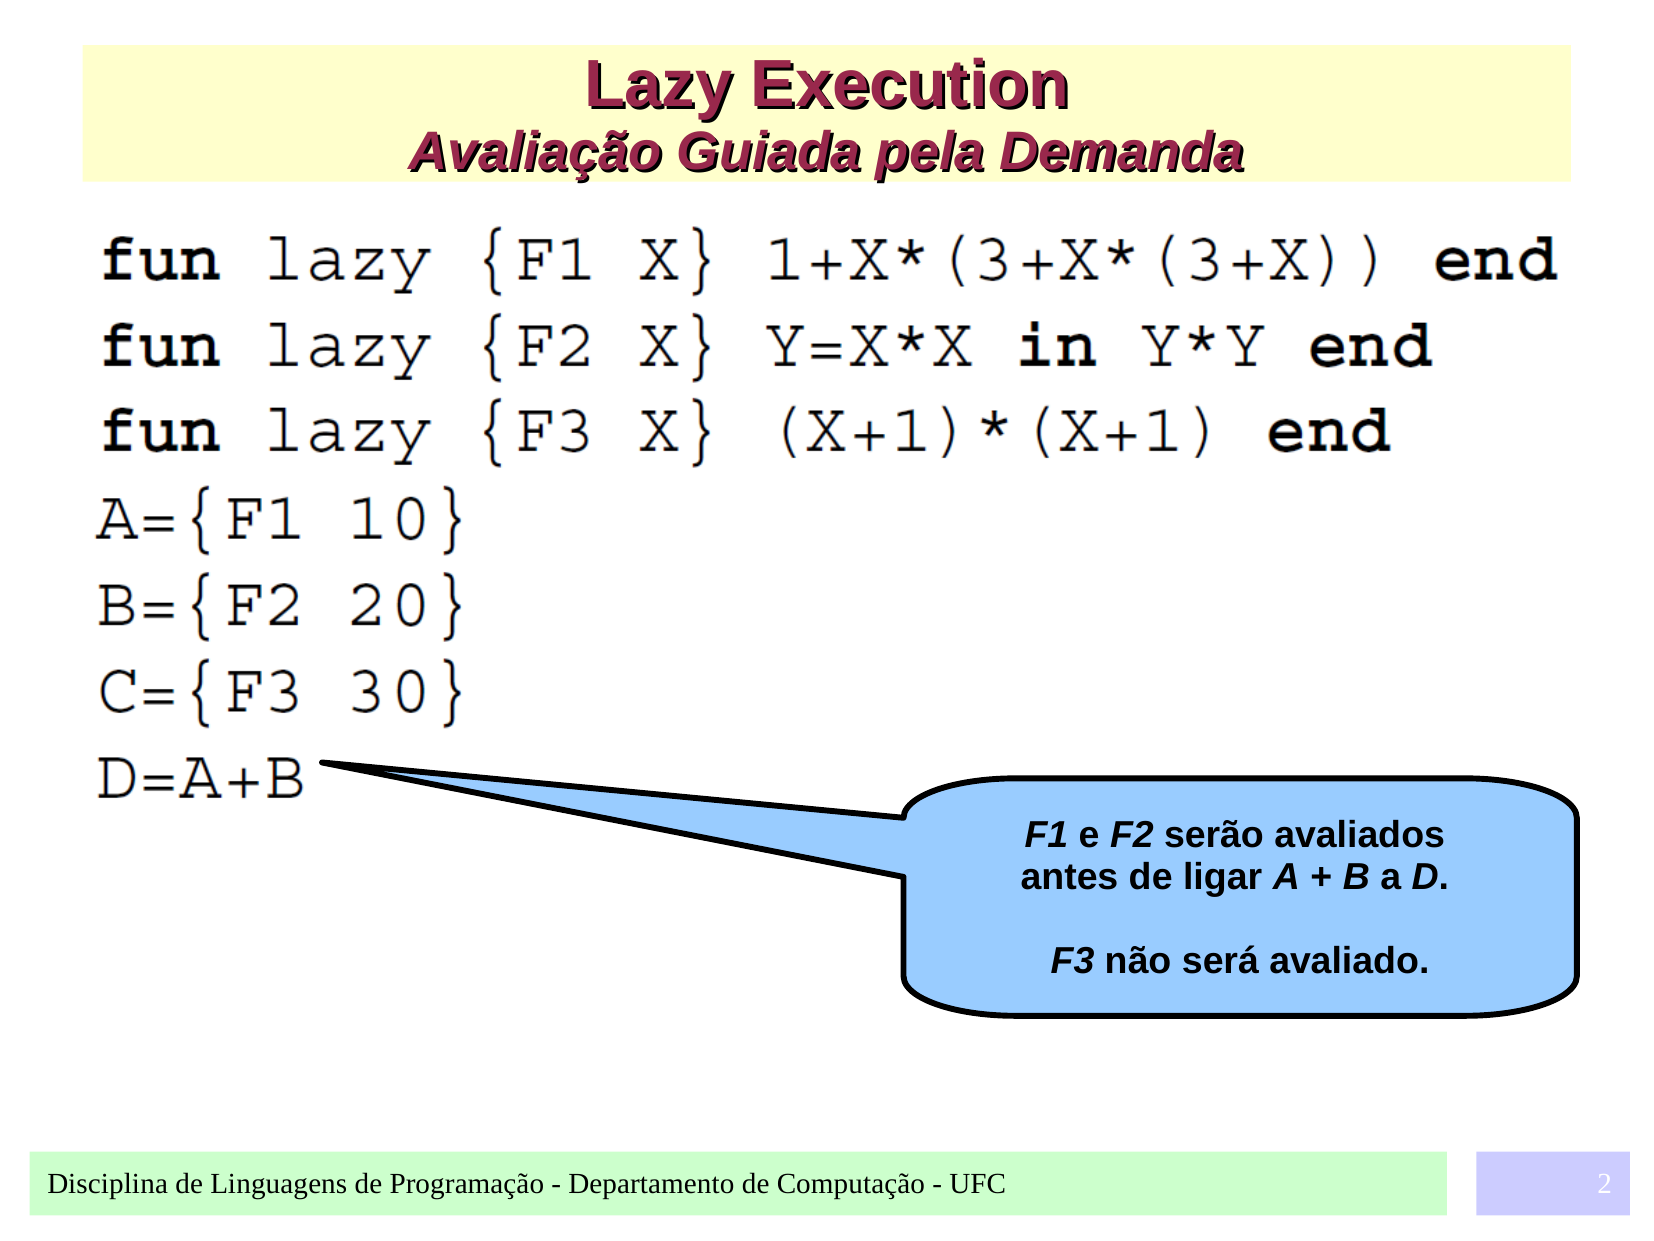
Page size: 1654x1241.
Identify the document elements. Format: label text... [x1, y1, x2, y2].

text_box F1 e F2 serão avaliados antes de ligar A + B a D. F3 não será avaliado. [321, 762, 1577, 1016]
picture [88, 224, 1565, 805]
title Lazy Execution Avaliação Guiada pela Demanda [82, 45, 1571, 182]
